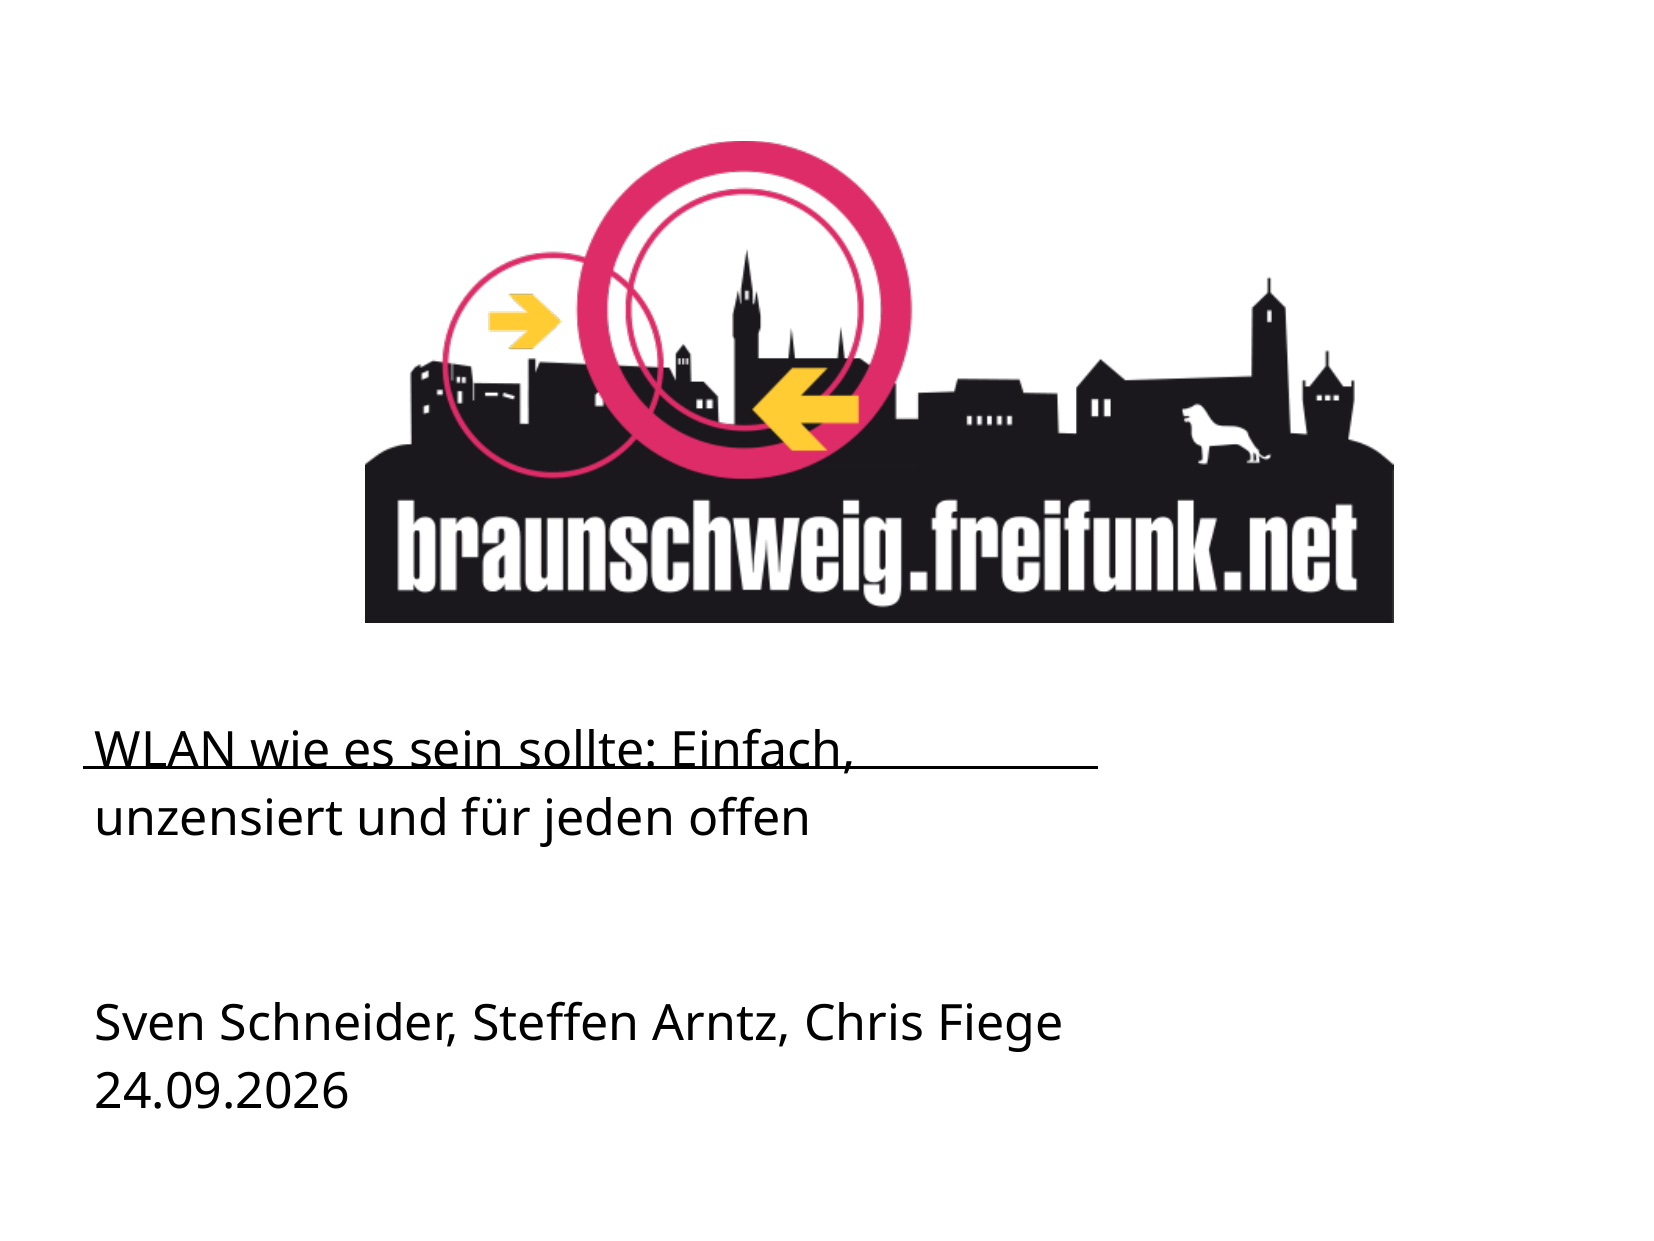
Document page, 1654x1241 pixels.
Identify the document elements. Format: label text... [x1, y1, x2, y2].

title WLAN wie es sein sollte: Einfach, unzensiert und für jeden offen Sven Schneider, Steffen Arntz, Chris Fiege 24.09.2014 [94, 773, 1111, 1064]
picture [365, 141, 1394, 623]
